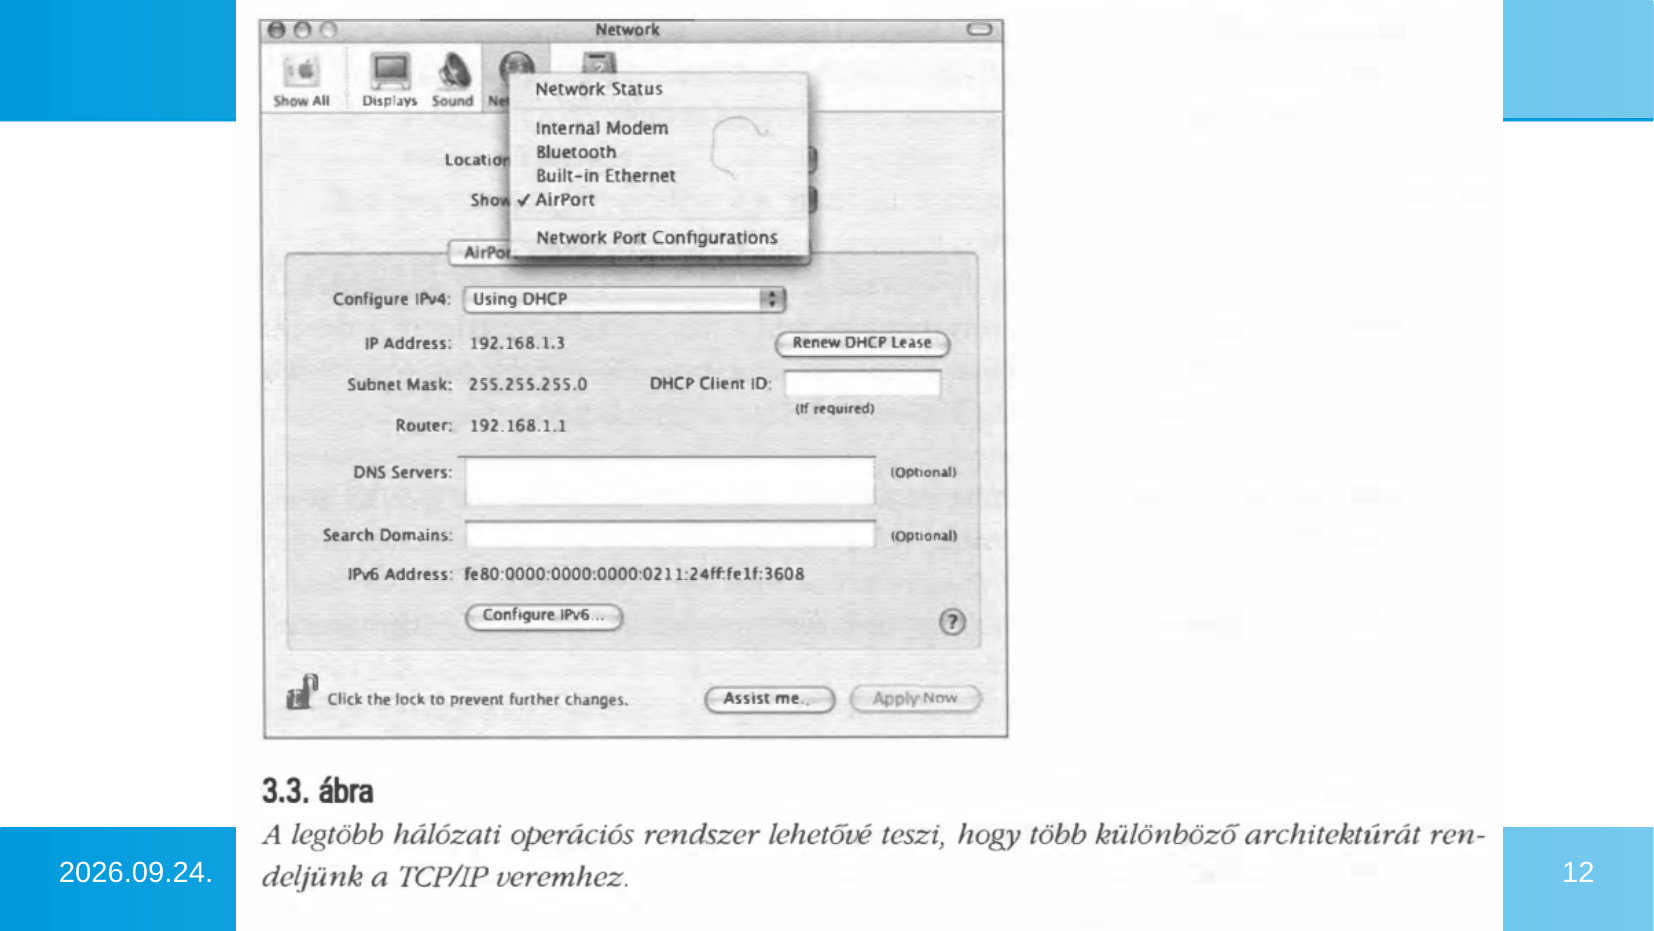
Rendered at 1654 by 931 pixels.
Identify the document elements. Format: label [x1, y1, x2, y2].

picture [236, 0, 1503, 931]
